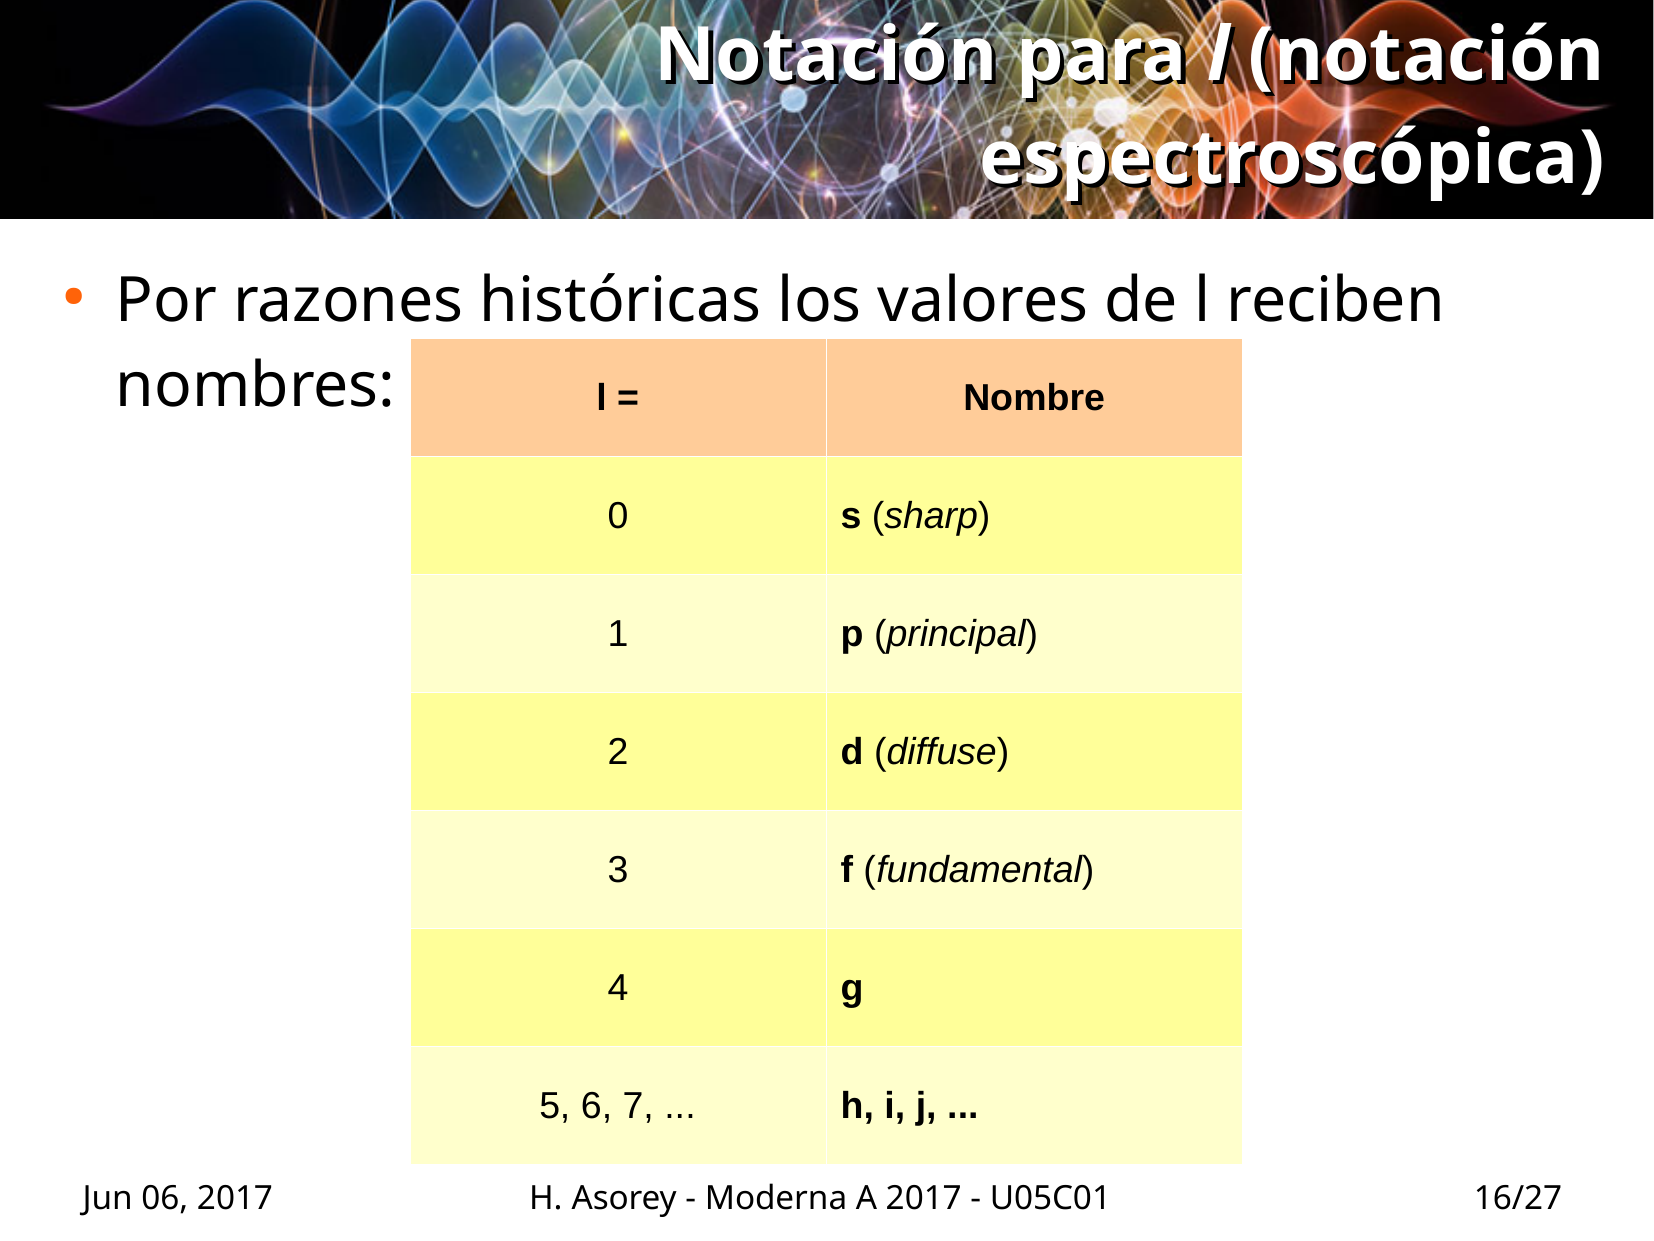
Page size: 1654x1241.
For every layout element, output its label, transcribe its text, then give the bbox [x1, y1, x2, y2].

table_cell f (fundamental) [827, 811, 1242, 928]
table_header Nombre [827, 339, 1242, 456]
table_cell 0 [411, 457, 826, 574]
table_cell 1 [411, 575, 826, 692]
table_header l = [411, 339, 826, 456]
table_cell g [827, 929, 1242, 1046]
table_cell 4 [411, 929, 826, 1046]
title Notación para l (notación espectroscópica) [45, 15, 1606, 191]
table_cell p (principal) [827, 575, 1242, 692]
table_cell h, i, j, ... [827, 1047, 1242, 1164]
picture [0, 0, 1654, 219]
table_cell s (sharp) [827, 457, 1242, 574]
table_cell 5, 6, 7, ... [411, 1047, 826, 1164]
table_cell 3 [411, 811, 826, 928]
table_cell 2 [411, 693, 826, 810]
list Por razones históricas los valores de l reciben nombres: [45, 255, 1606, 1156]
table_cell d (diffuse) [827, 693, 1242, 810]
